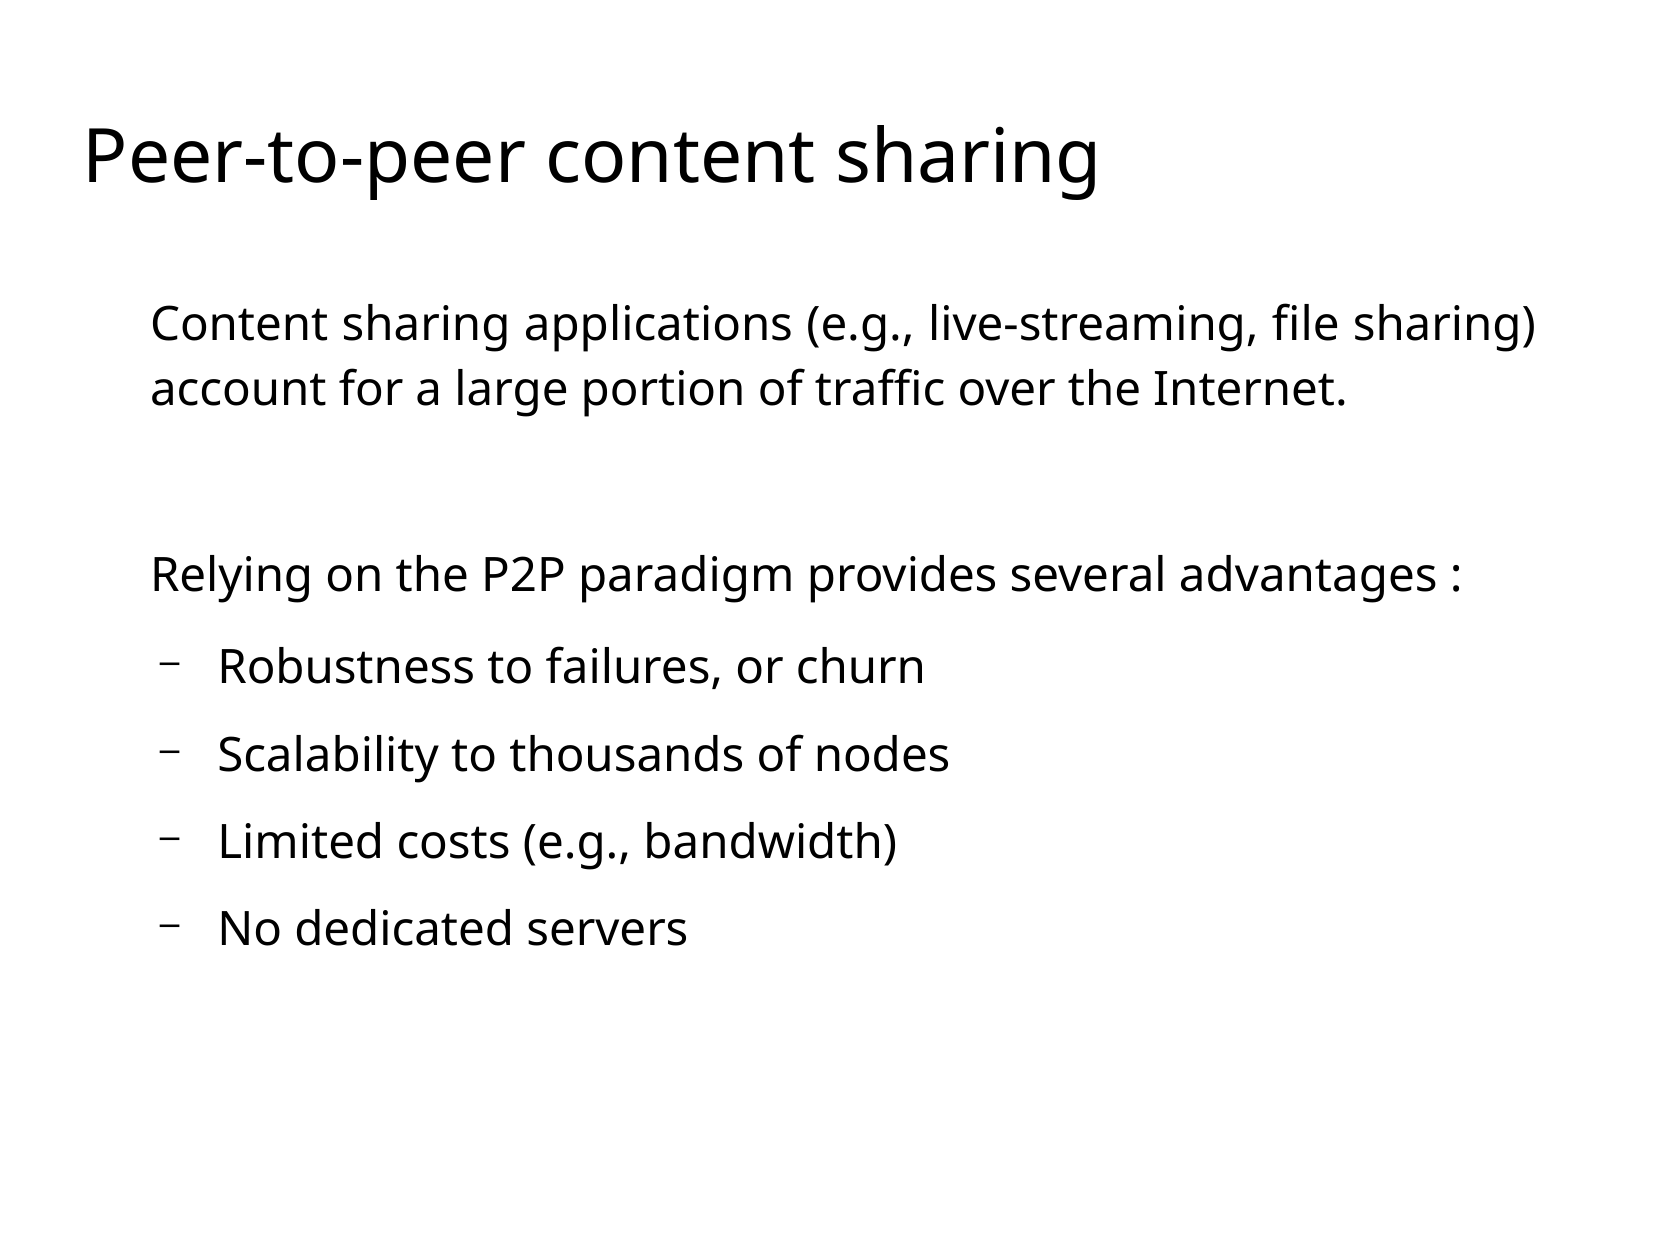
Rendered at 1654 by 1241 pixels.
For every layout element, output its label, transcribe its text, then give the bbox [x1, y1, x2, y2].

title Peer-to-peer content sharing [82, 49, 1571, 257]
list Content sharing applications (e.g., live-streaming, file sharing) account for a large portion of traffic over the Internet. Relying on the P2P paradigm provides several advantages : Robustness to failures, or churn Scalability to thousands of nodes Limited costs (e.g., bandwidth) No dedicated servers [82, 290, 1538, 1010]
